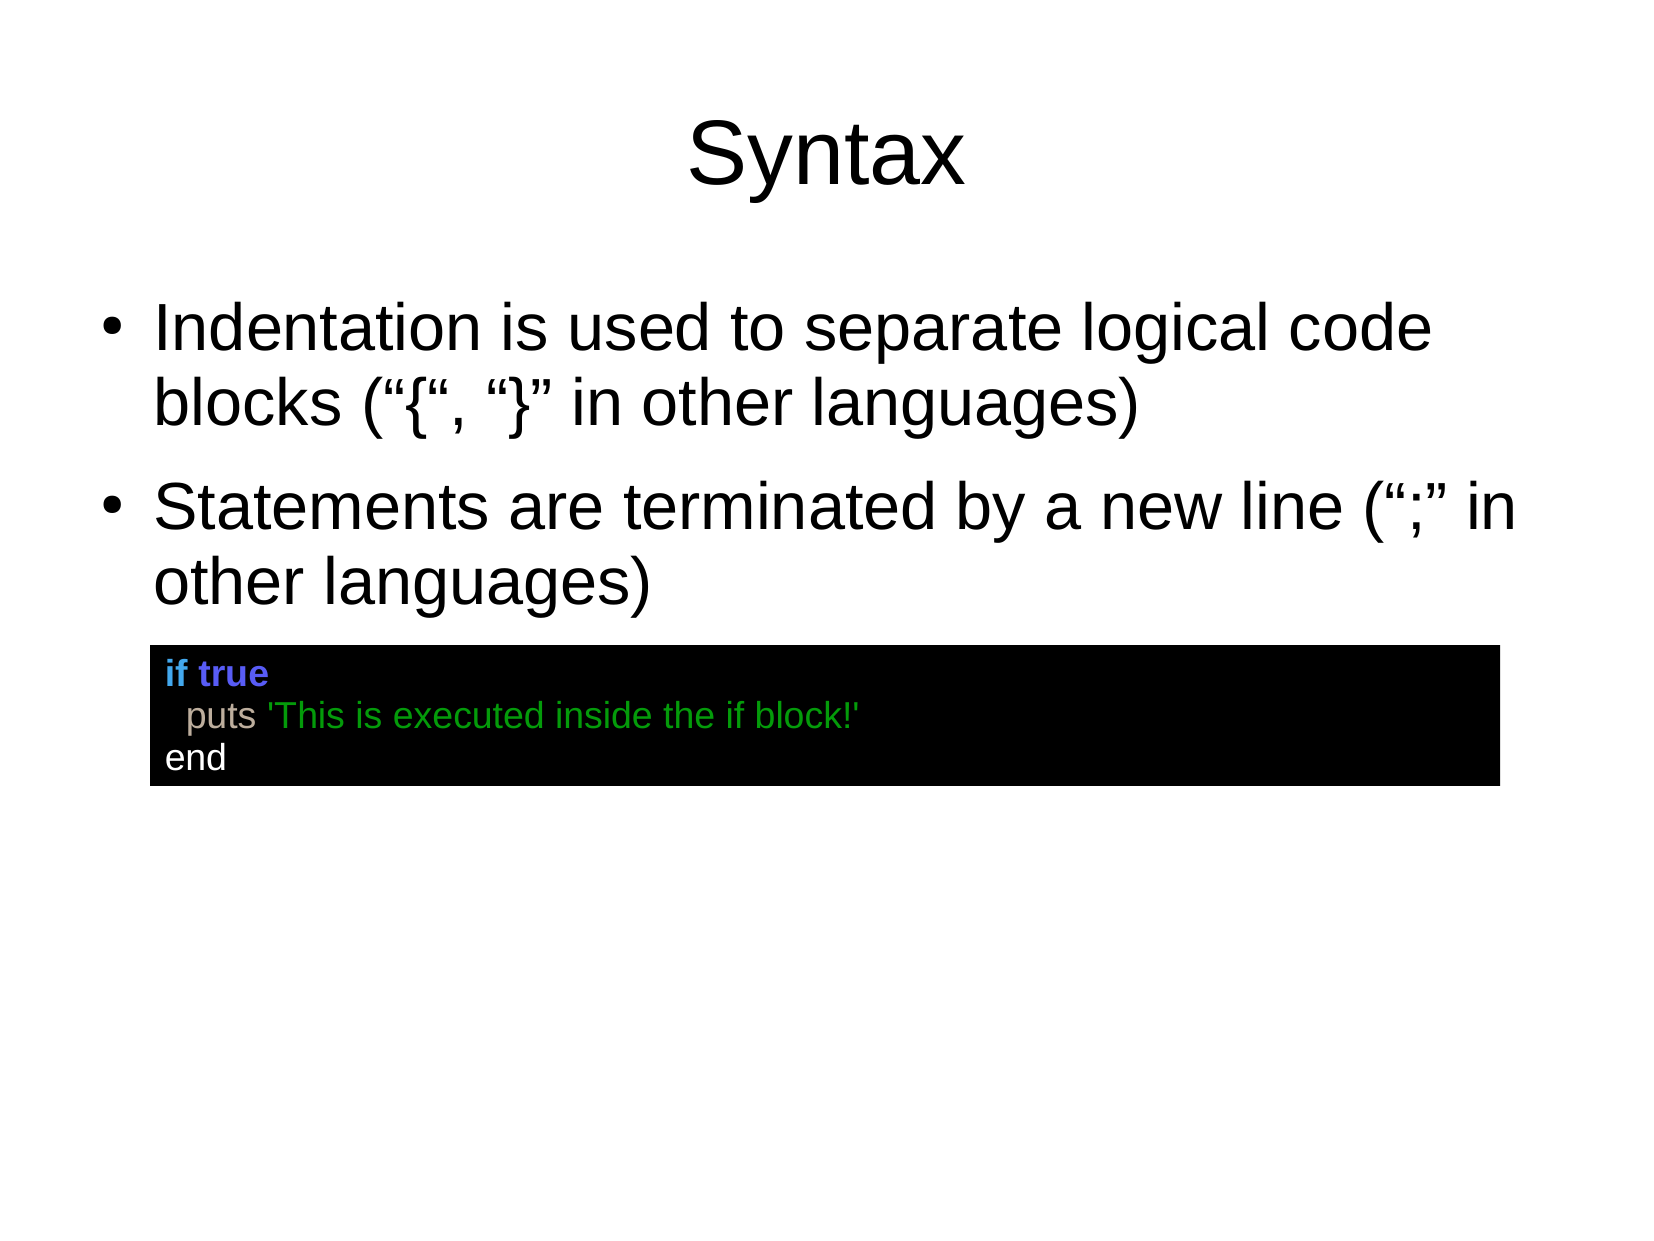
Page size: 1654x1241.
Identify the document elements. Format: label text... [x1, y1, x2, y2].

text_box if true puts 'This is executed inside the if block!' end [150, 645, 1501, 786]
list Indentation is used to separate logical code blocks (“{“, “}” in other languages) Statements are terminated by a new line (“;” in other languages) [82, 290, 1571, 1010]
title Syntax [82, 49, 1571, 257]
